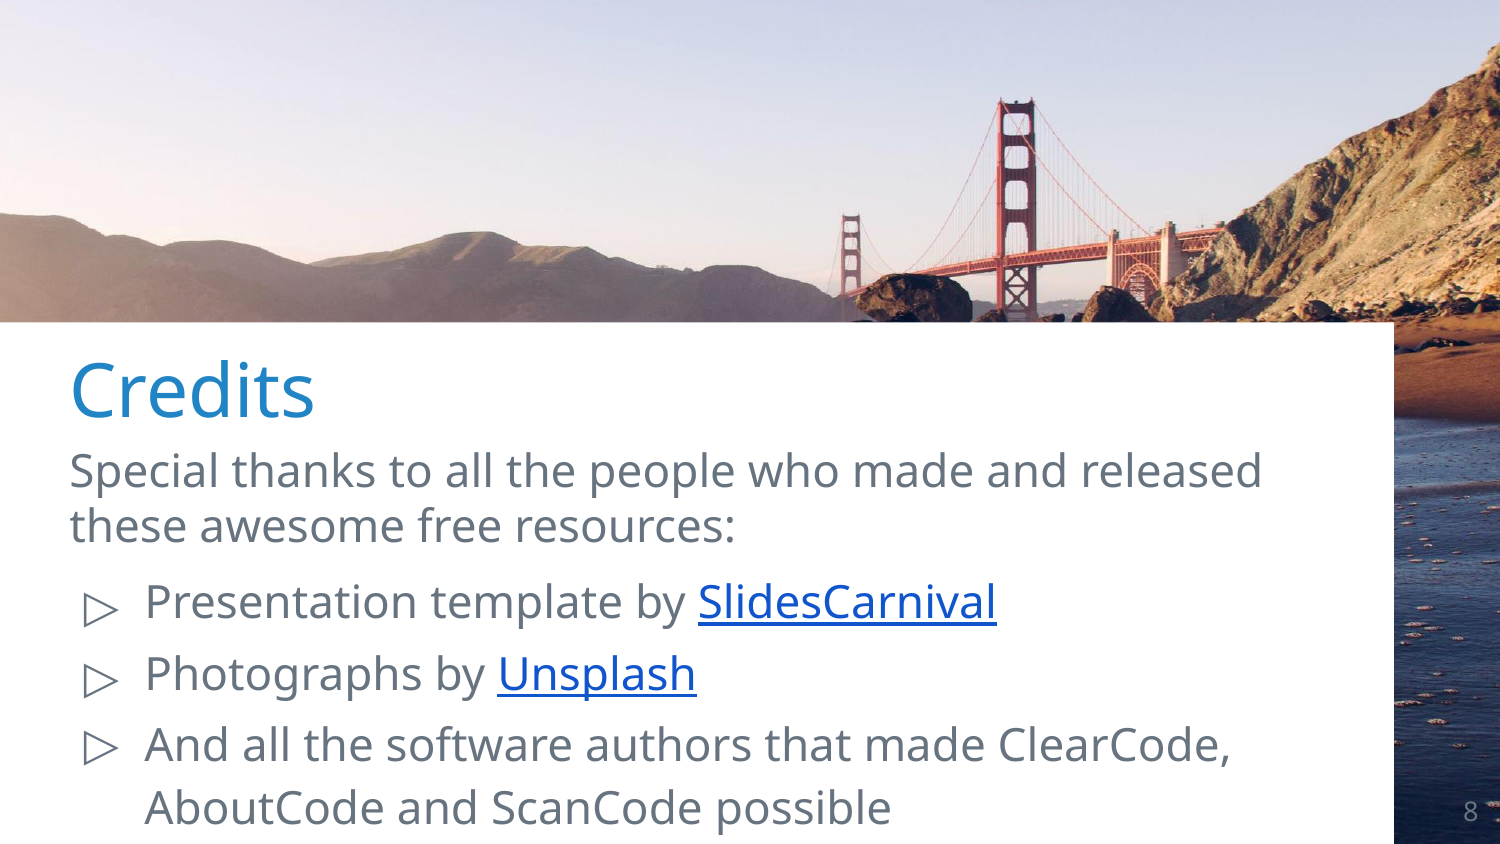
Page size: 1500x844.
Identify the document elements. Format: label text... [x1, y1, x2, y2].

picture [0, 0, 1500, 844]
slide_number 1 [1403, 779, 1494, 844]
title Credits [54, 342, 1006, 426]
list Special thanks to all the people who made and released these awesome free resources: Presentation template by SlidesCarnival Photographs by Unsplash And all the software authors that made ClearCode, AboutCode and ScanCode possible [54, 426, 1374, 834]
text_box [0, 322, 1394, 844]
